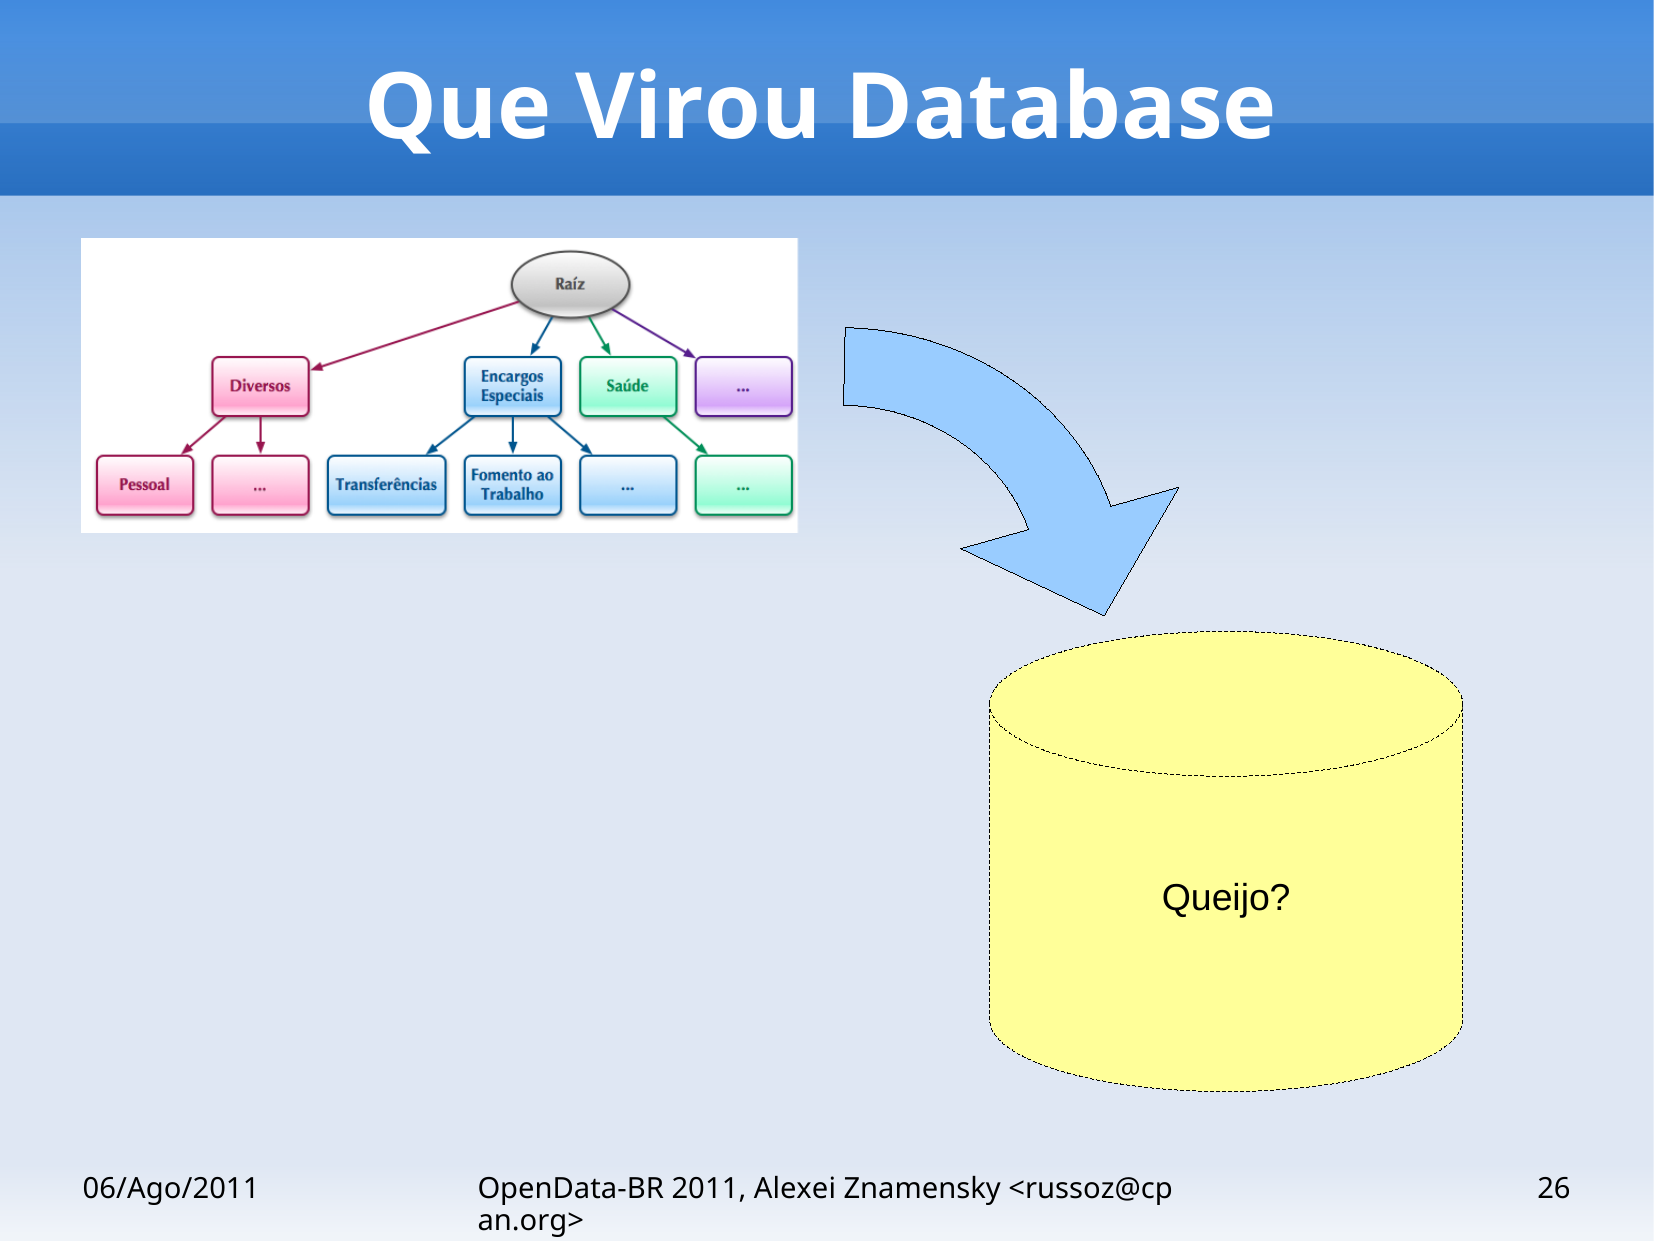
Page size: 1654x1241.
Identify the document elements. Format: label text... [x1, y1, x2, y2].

text_box [843, 327, 1179, 616]
text_box Queijo? [989, 631, 1463, 1092]
picture [0, 0, 1654, 1241]
title Que Virou Database [76, 0, 1565, 208]
